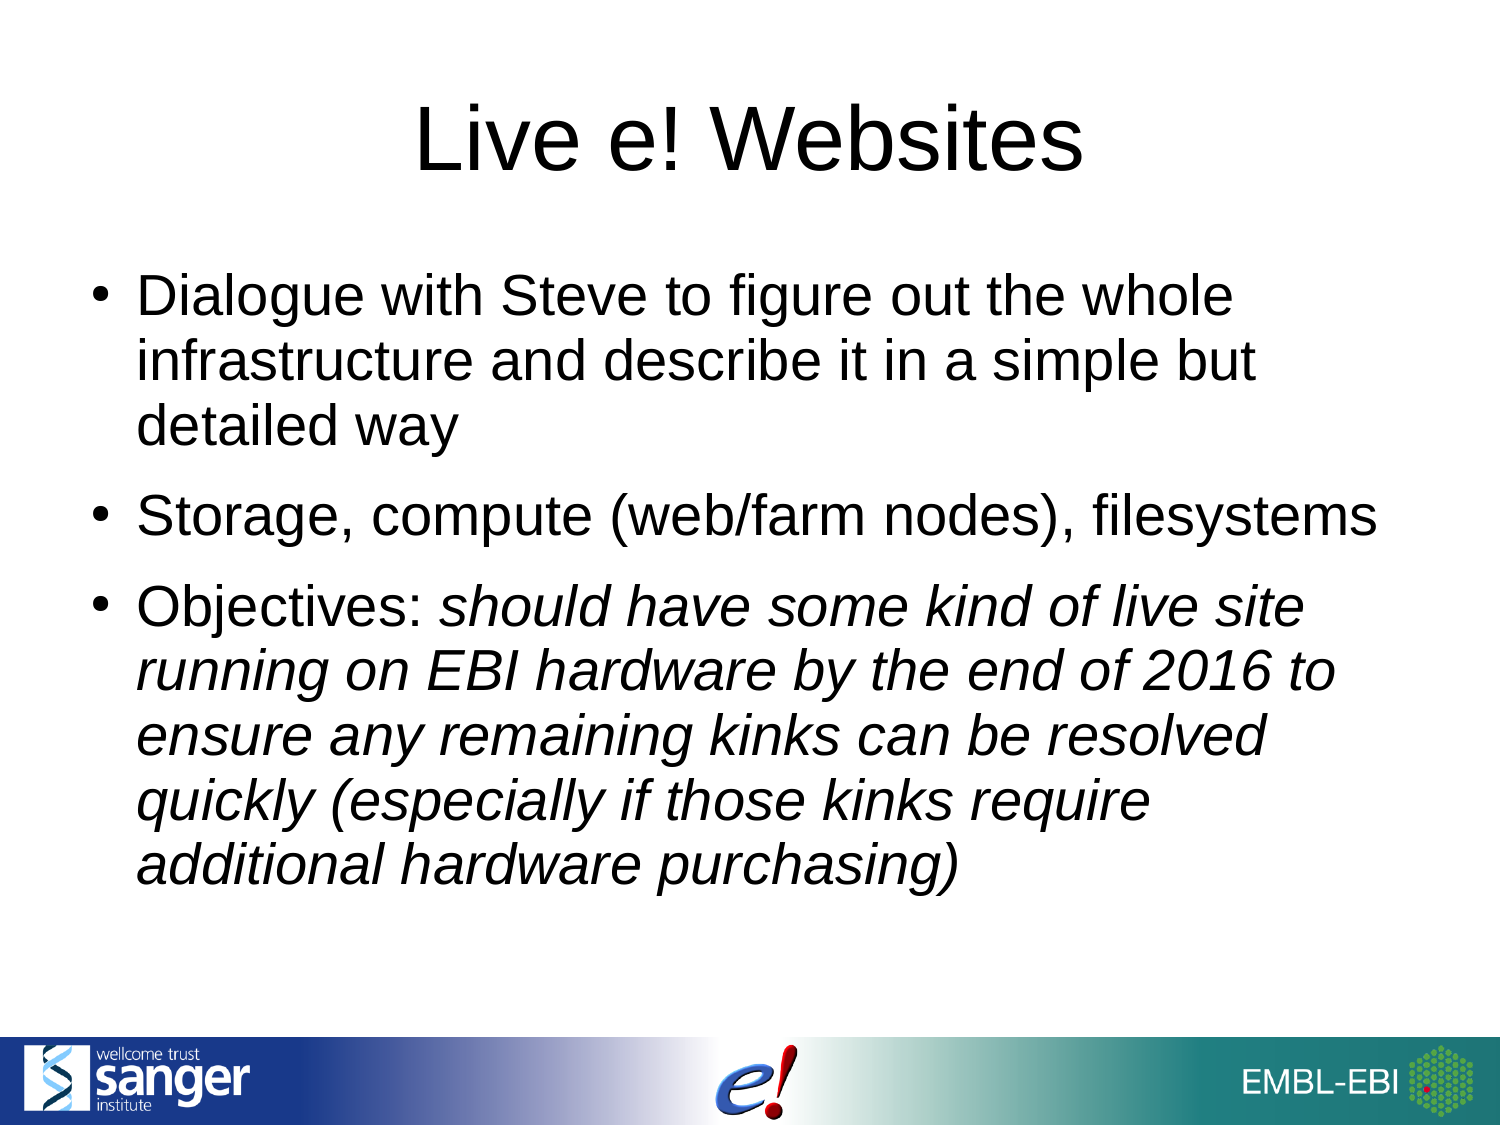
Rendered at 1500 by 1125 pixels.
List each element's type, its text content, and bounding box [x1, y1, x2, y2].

picture [0, 1037, 1500, 1125]
title Live e! Websites [75, 44, 1425, 233]
list Dialogue with Steve to figure out the whole infrastructure and describe it in a simple but detailed way Storage, compute (web/farm nodes), filesystems Objectives: should have some kind of live site running on EBI hardware by the end of 2016 to ensure any remaining kinks can be resolved quickly (especially if those kinks require additional hardware purchasing) [75, 263, 1395, 916]
